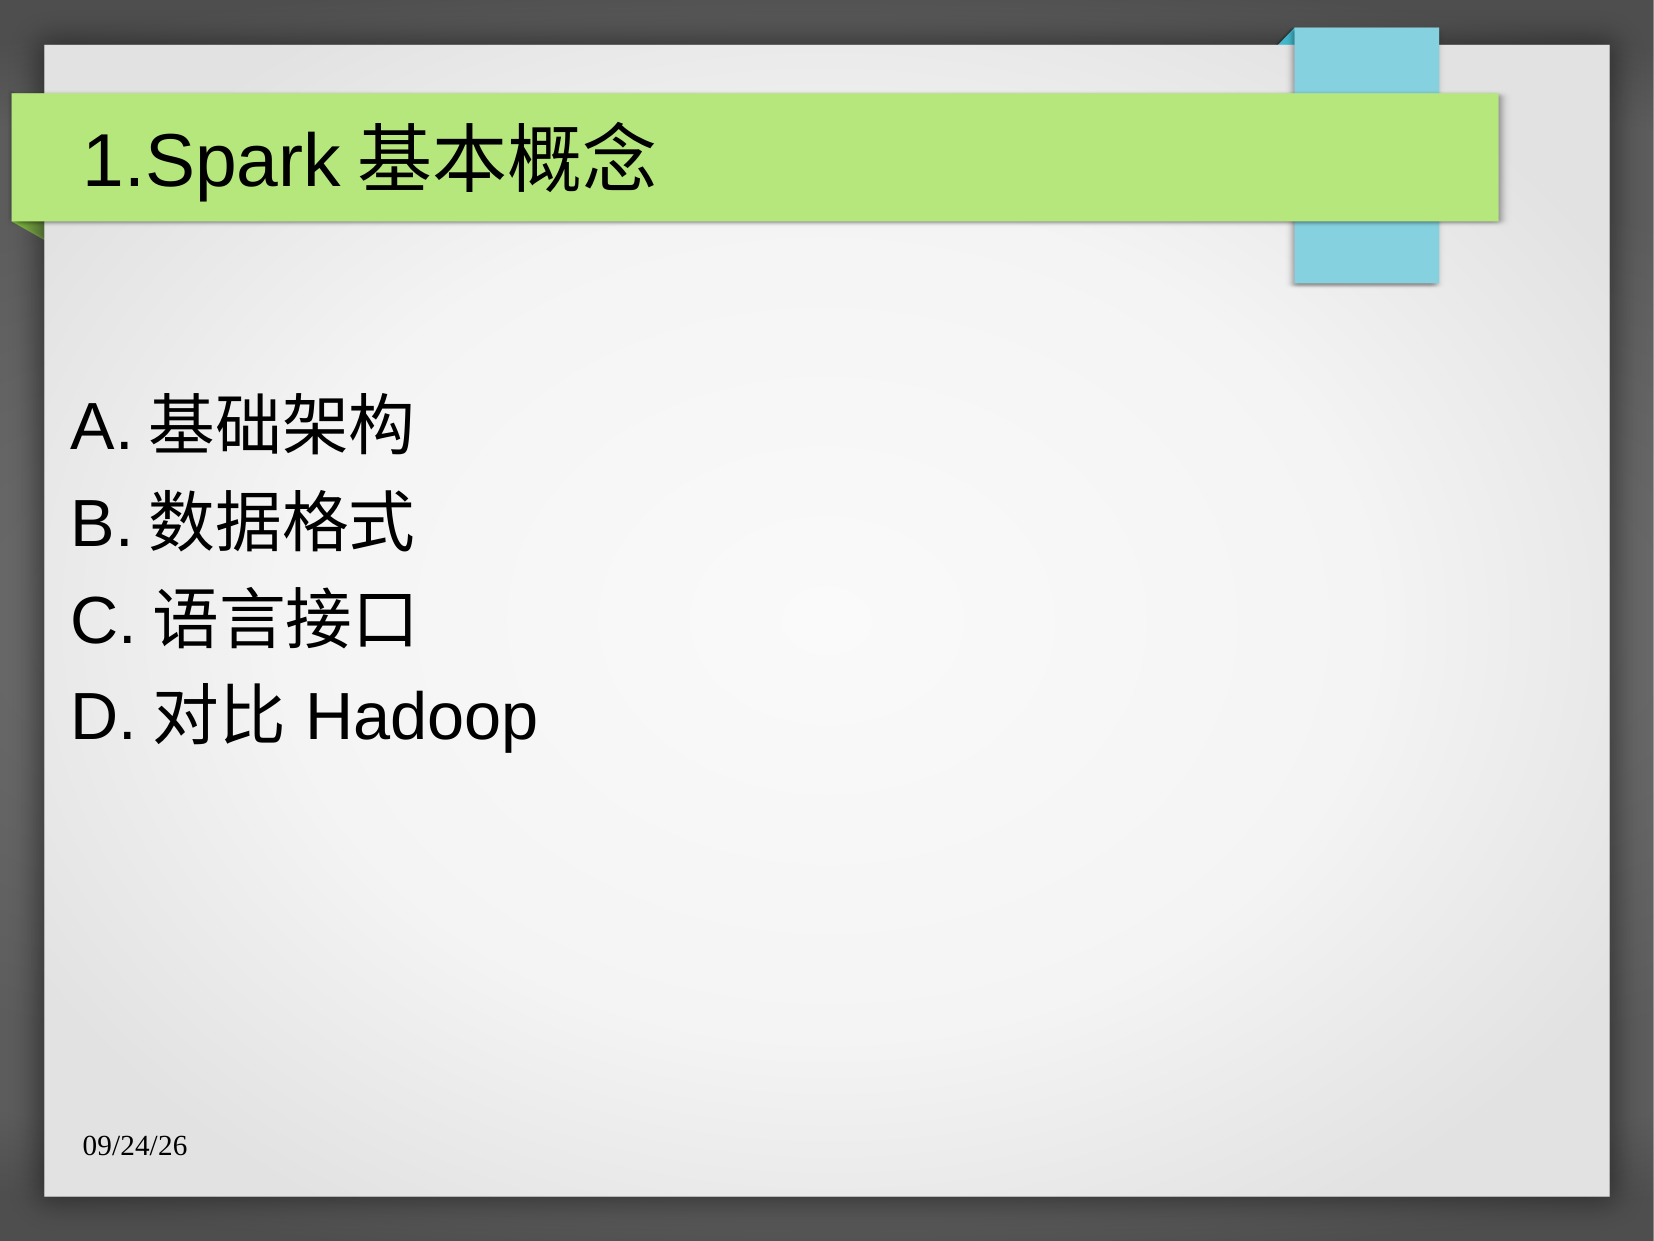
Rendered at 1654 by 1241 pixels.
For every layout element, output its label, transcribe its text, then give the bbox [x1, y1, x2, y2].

picture [0, 0, 1654, 1241]
subtitle A.基础架构 B.数据格式 C.语言接口 D.对比Hadoop [70, 249, 1560, 957]
title 1.Spark基本概念 [82, 94, 1264, 213]
